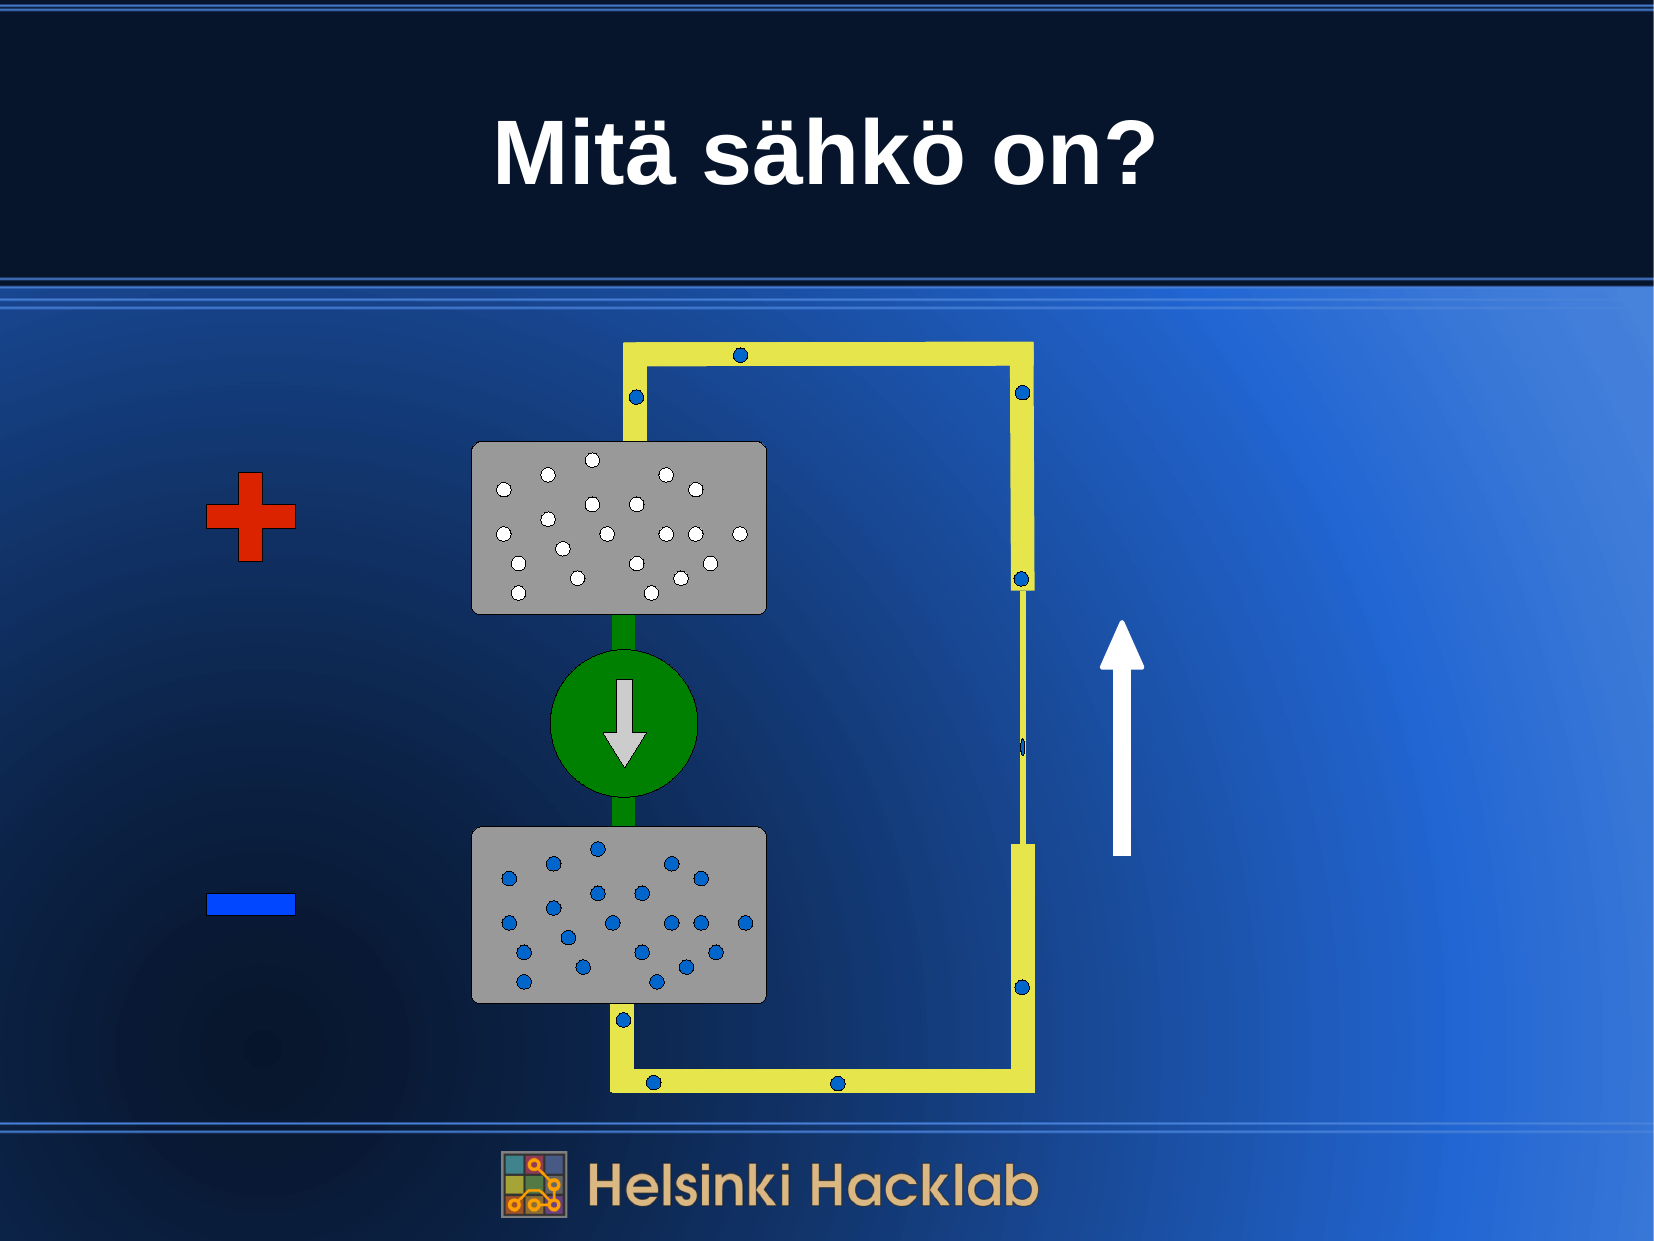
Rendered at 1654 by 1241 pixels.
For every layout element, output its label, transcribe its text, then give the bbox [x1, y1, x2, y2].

text_box [616, 1012, 631, 1028]
text_box [206, 893, 296, 916]
text_box [646, 1075, 662, 1090]
text_box [550, 649, 698, 798]
text_box [629, 389, 644, 405]
text_box [1013, 571, 1029, 587]
picture [0, 0, 1654, 1241]
text_box [1020, 738, 1025, 756]
text_box [471, 441, 767, 615]
title Mitä sähkö on? [82, 49, 1571, 257]
text_box [206, 472, 296, 562]
text_box [830, 1076, 846, 1091]
text_box [1014, 979, 1030, 995]
text_box [1015, 385, 1030, 400]
text_box [733, 347, 748, 363]
text_box [471, 826, 767, 1004]
